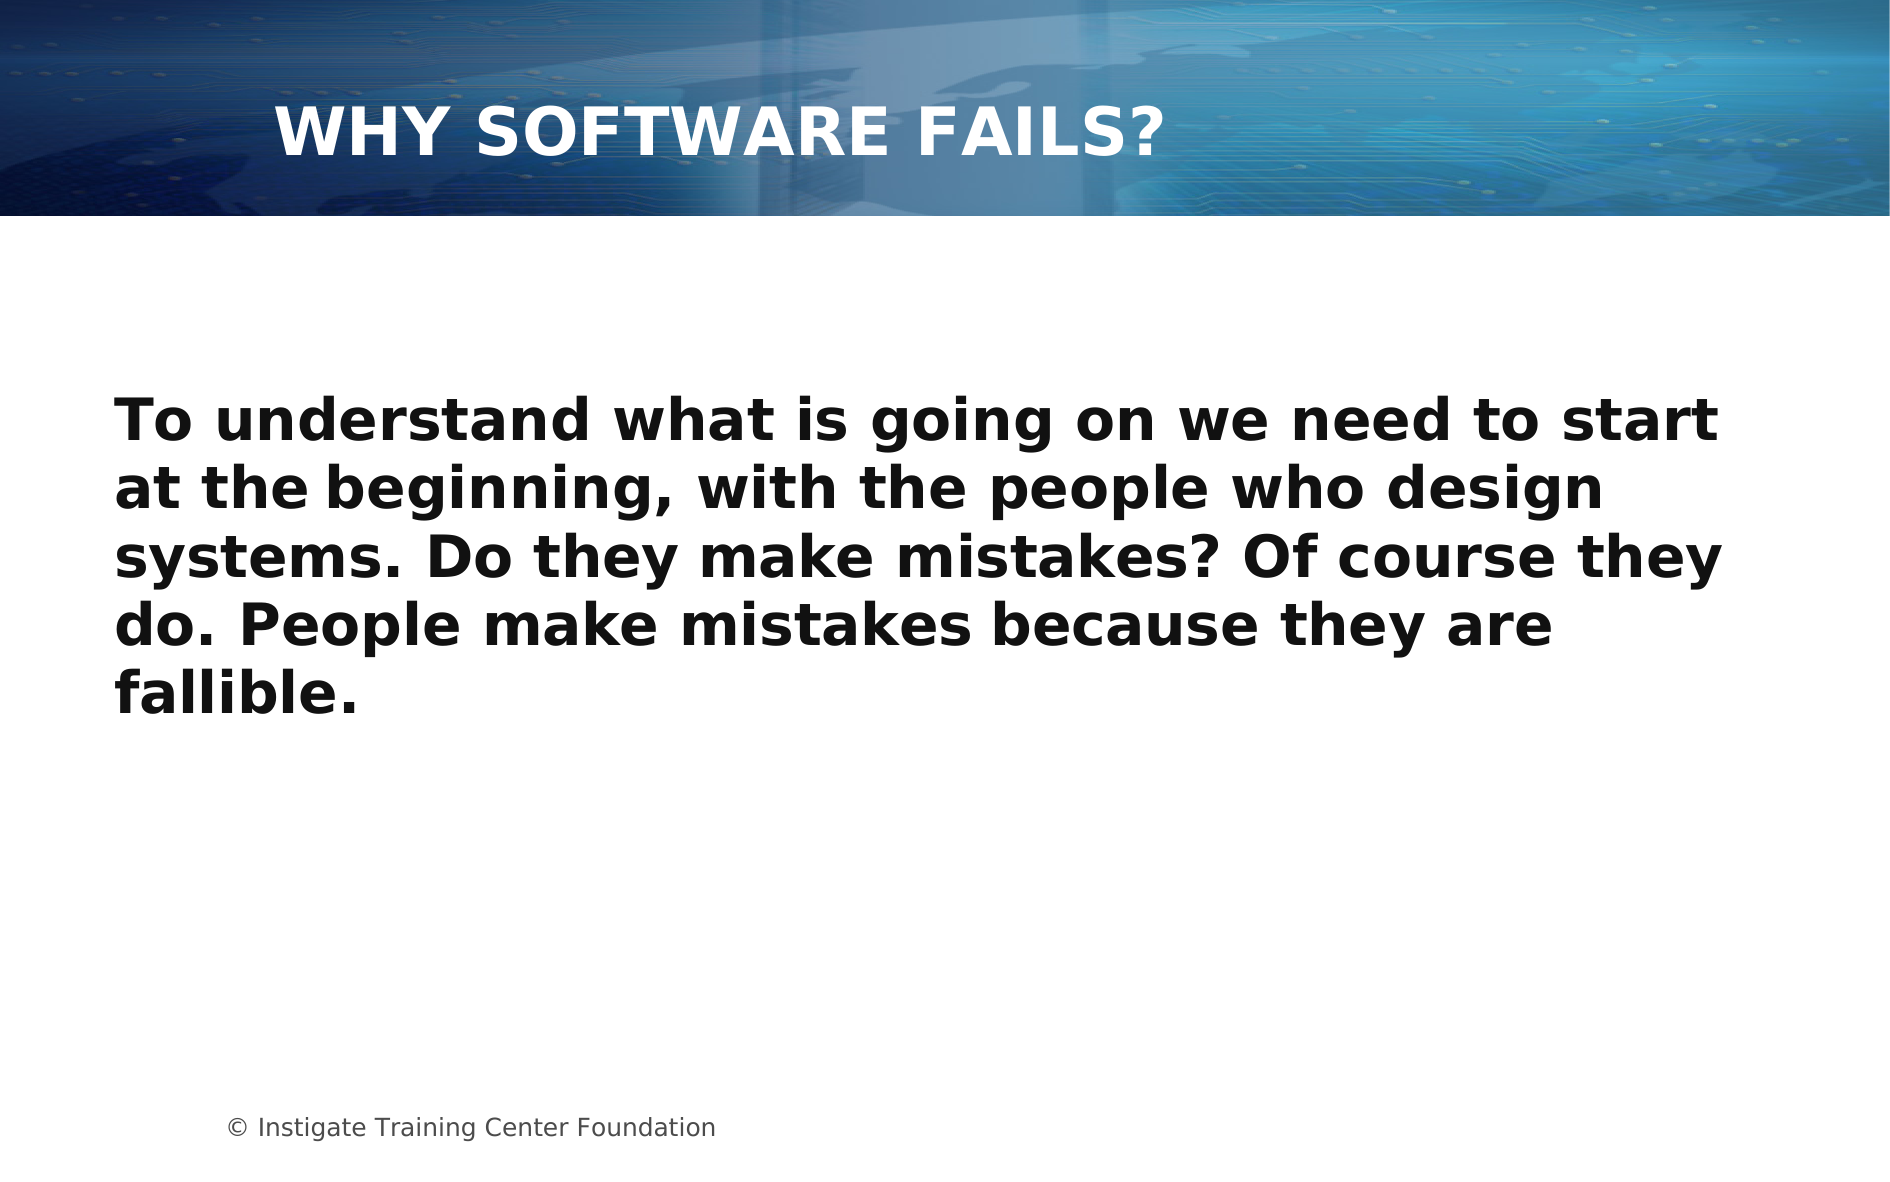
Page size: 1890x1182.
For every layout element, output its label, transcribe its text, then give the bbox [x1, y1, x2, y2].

title WHY SOFTWARE FAILS? [0, 55, 1688, 226]
subtitle To understand what is going on we need to start at the beginning, with the people who design systems. Do they make mistakes? Of course they do. People make mistakes because they are fallible. [102, 337, 1801, 1123]
picture [0, 0, 1890, 216]
